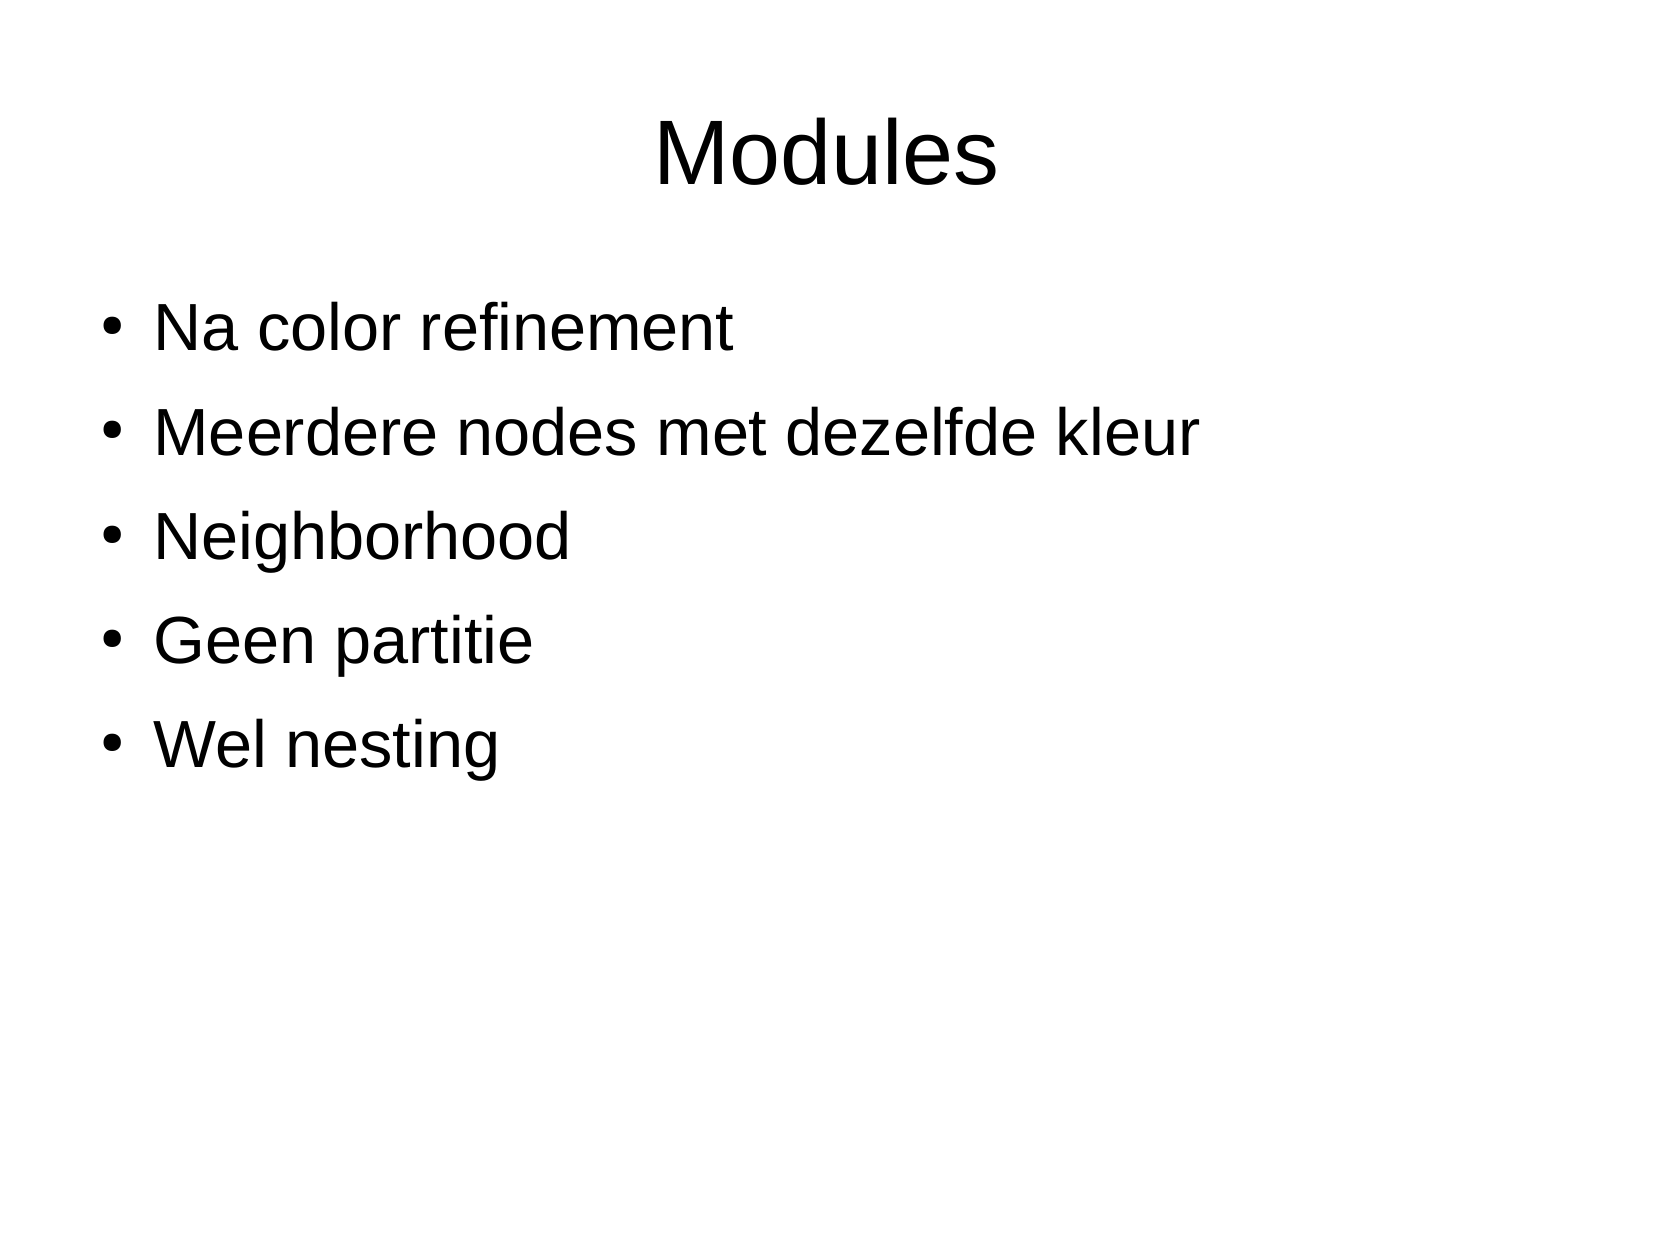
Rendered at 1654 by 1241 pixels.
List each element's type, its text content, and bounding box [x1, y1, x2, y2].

list Na color refinement Meerdere nodes met dezelfde kleur Neighborhood Geen partitie Wel nesting [82, 290, 1571, 1109]
title Modules [82, 49, 1571, 257]
